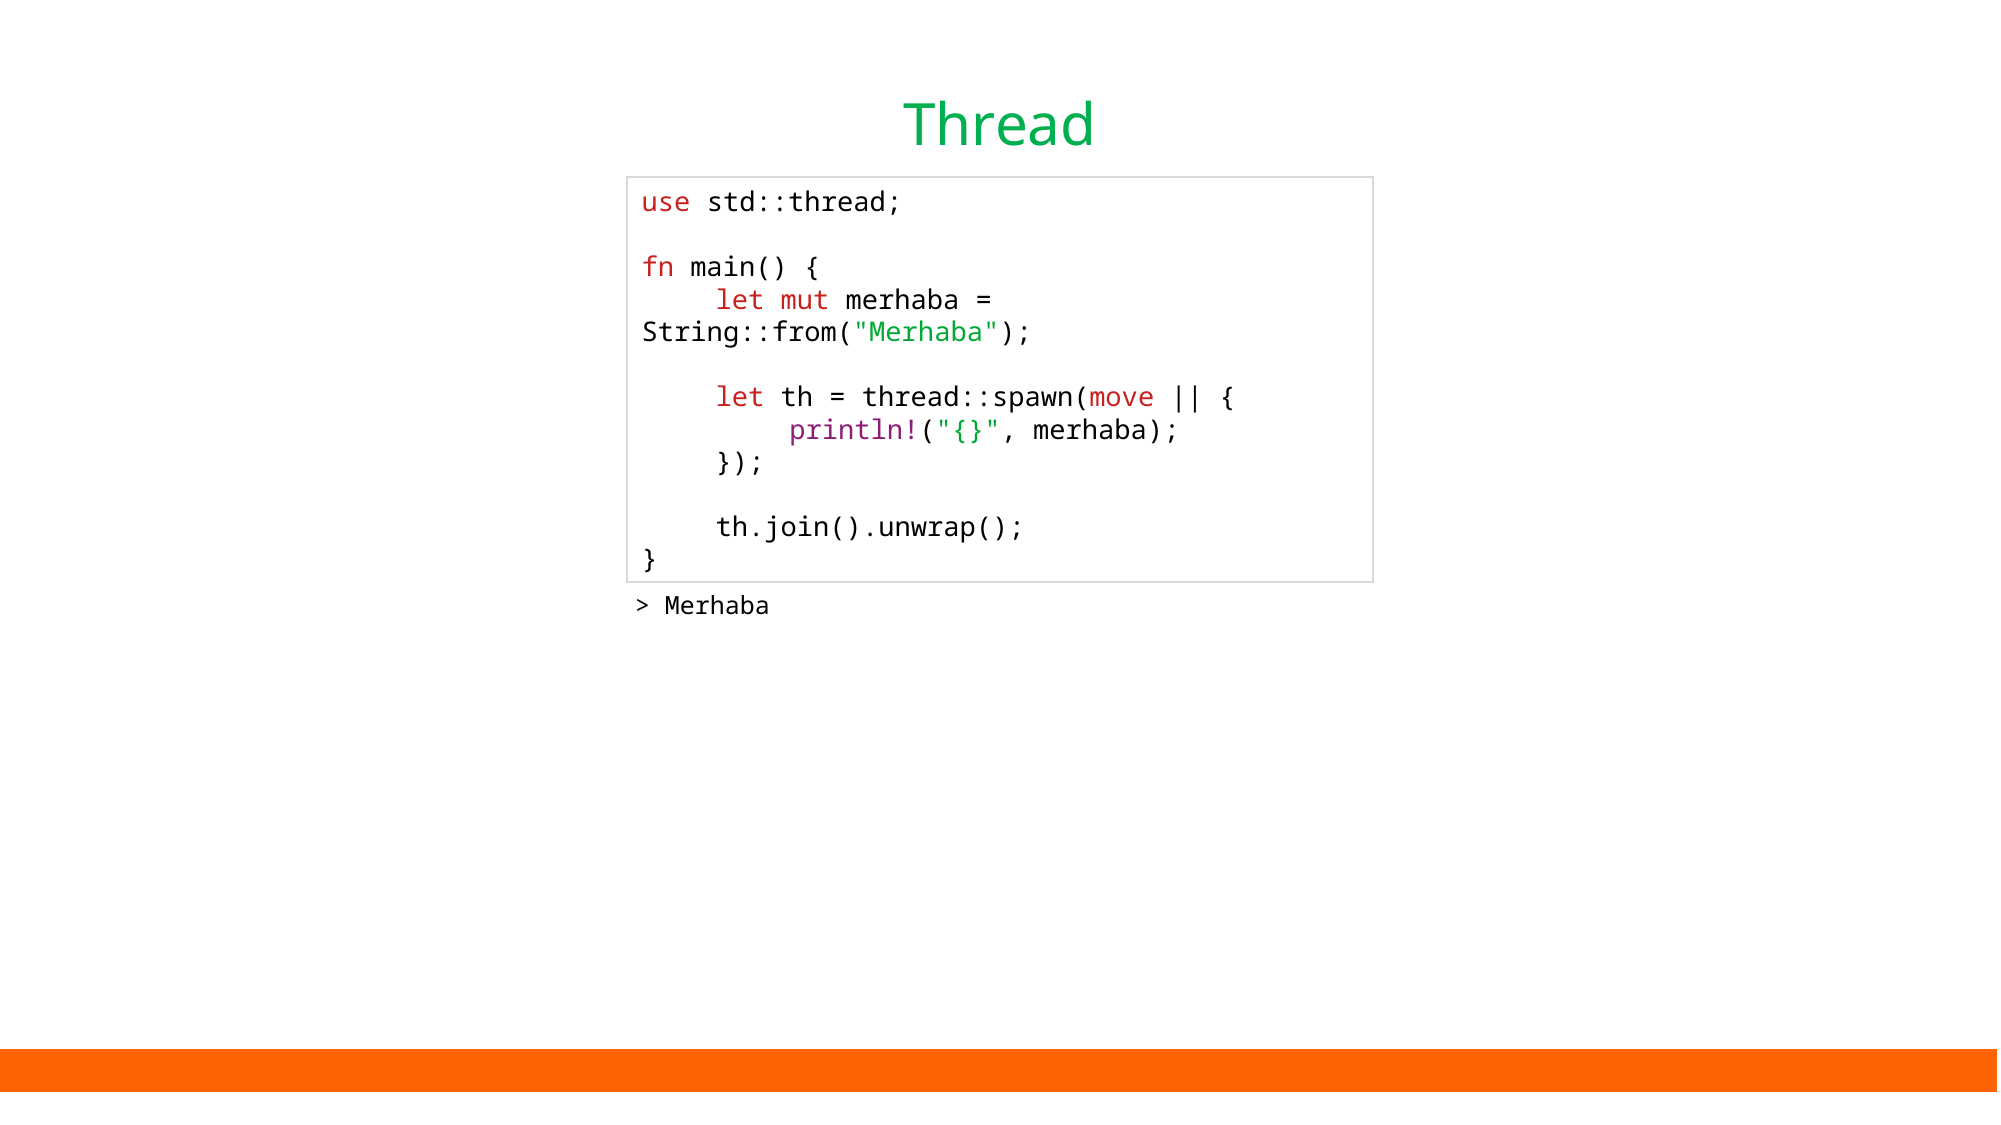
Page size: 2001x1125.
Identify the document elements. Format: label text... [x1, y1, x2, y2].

list Thread [420, 87, 1580, 178]
text_box use std::thread; fn main() { let mut merhaba = String::from("Merhaba"); let th = thread::spawn(move || { println!("{}", merhaba); }); th.join().unwrap(); } [626, 177, 1374, 550]
text_box > Merhaba [620, 580, 800, 621]
text_box [0, 1049, 1997, 1092]
